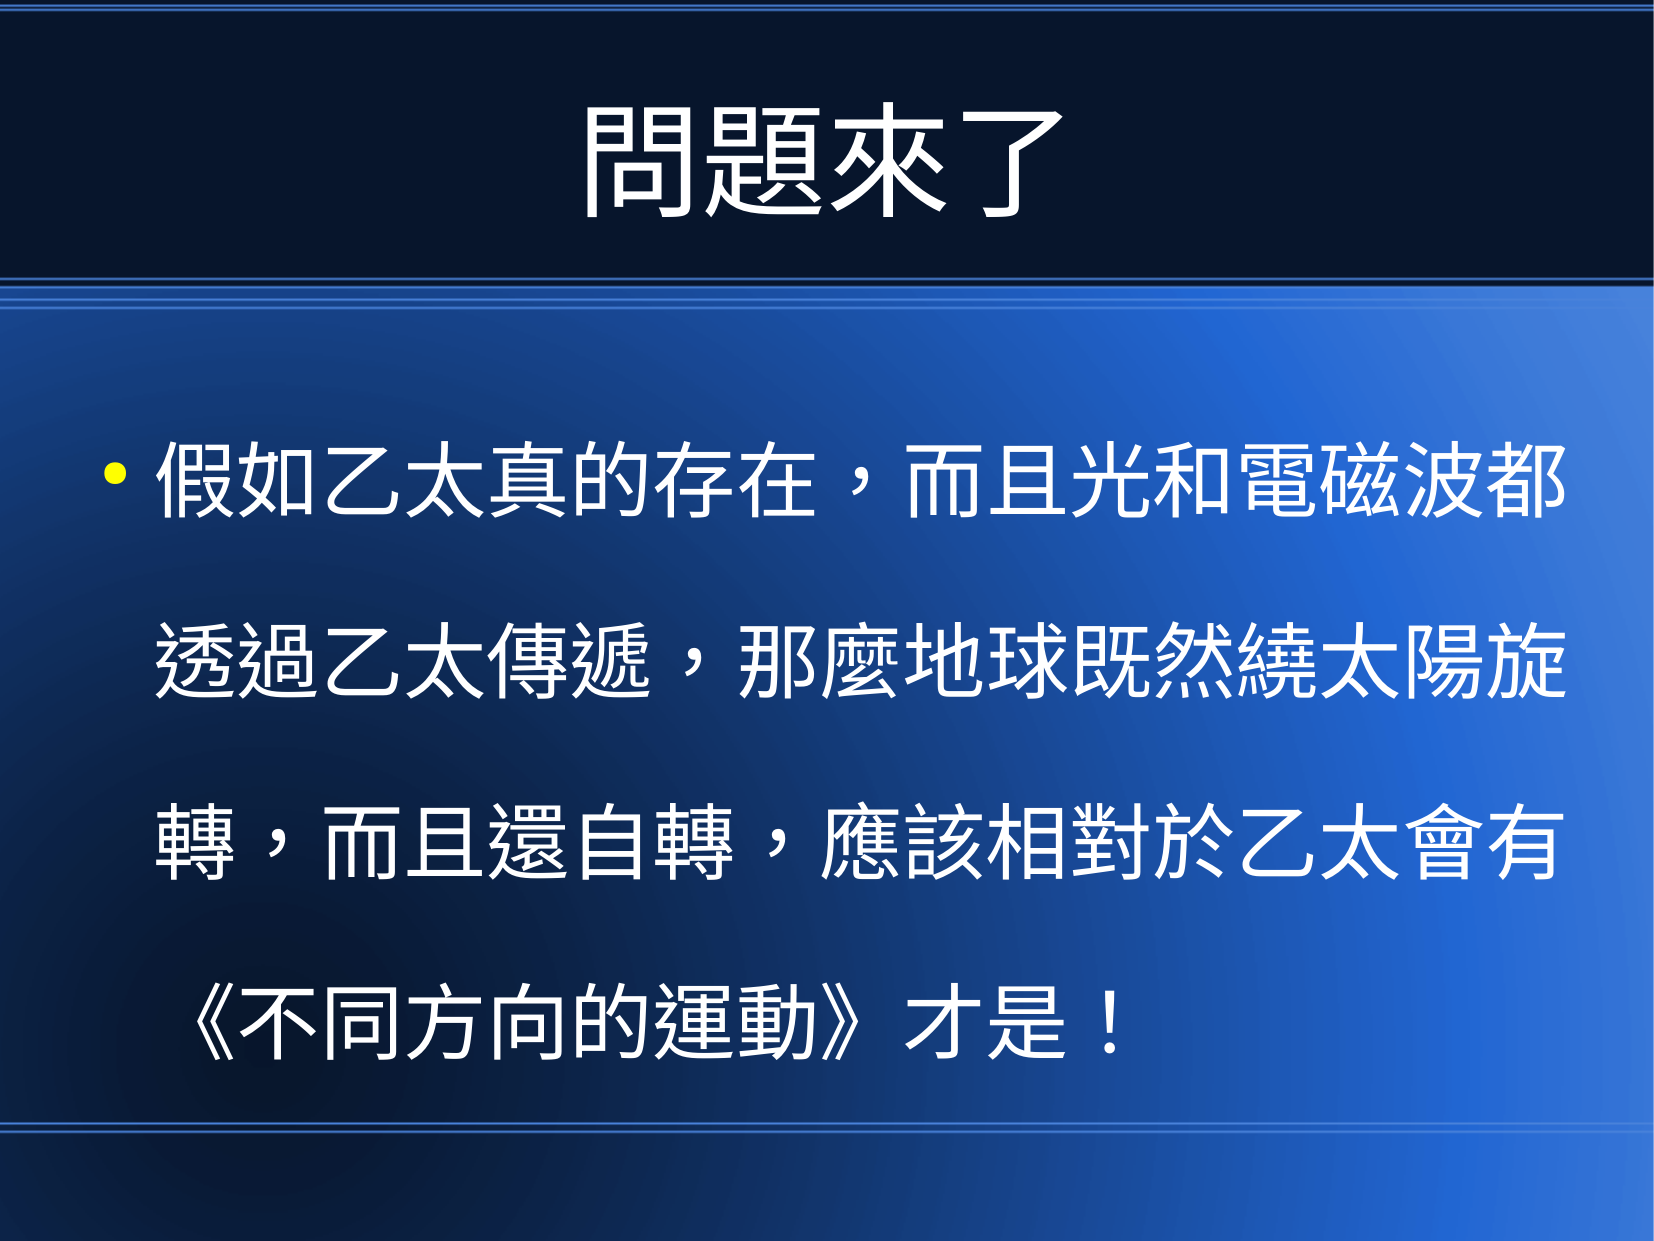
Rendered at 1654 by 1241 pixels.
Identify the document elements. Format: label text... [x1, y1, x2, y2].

title 問題來了 [82, 49, 1571, 257]
list 假如乙太真的存在，而且光和電磁波都透過乙太傳遞，那麼地球既然繞太陽旋轉，而且還自轉，應該相對於乙太會有《不同方向的運動》才是！ [82, 355, 1571, 1241]
picture [0, 0, 1654, 1241]
